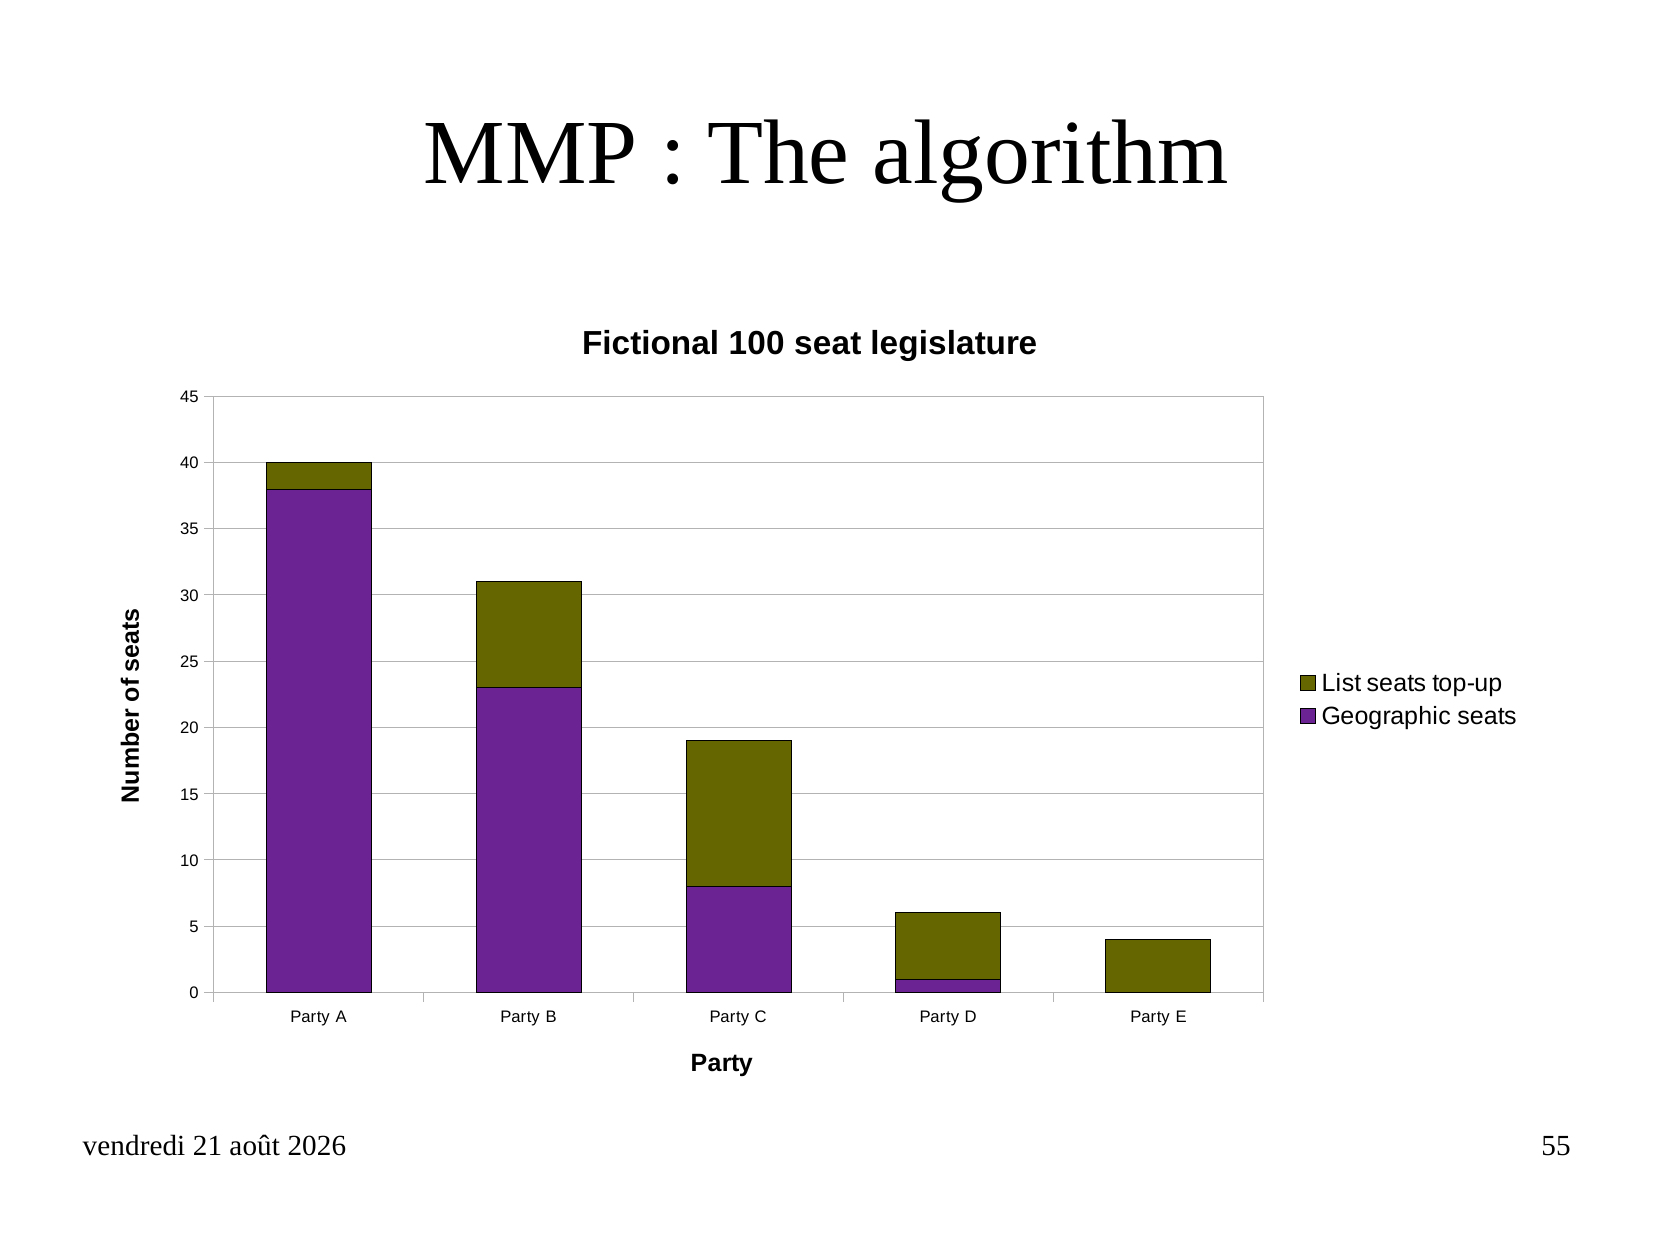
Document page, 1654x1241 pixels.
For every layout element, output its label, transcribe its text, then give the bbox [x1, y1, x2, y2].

chart [82, 290, 1538, 1109]
title MMP : The algorithm [82, 49, 1571, 257]
